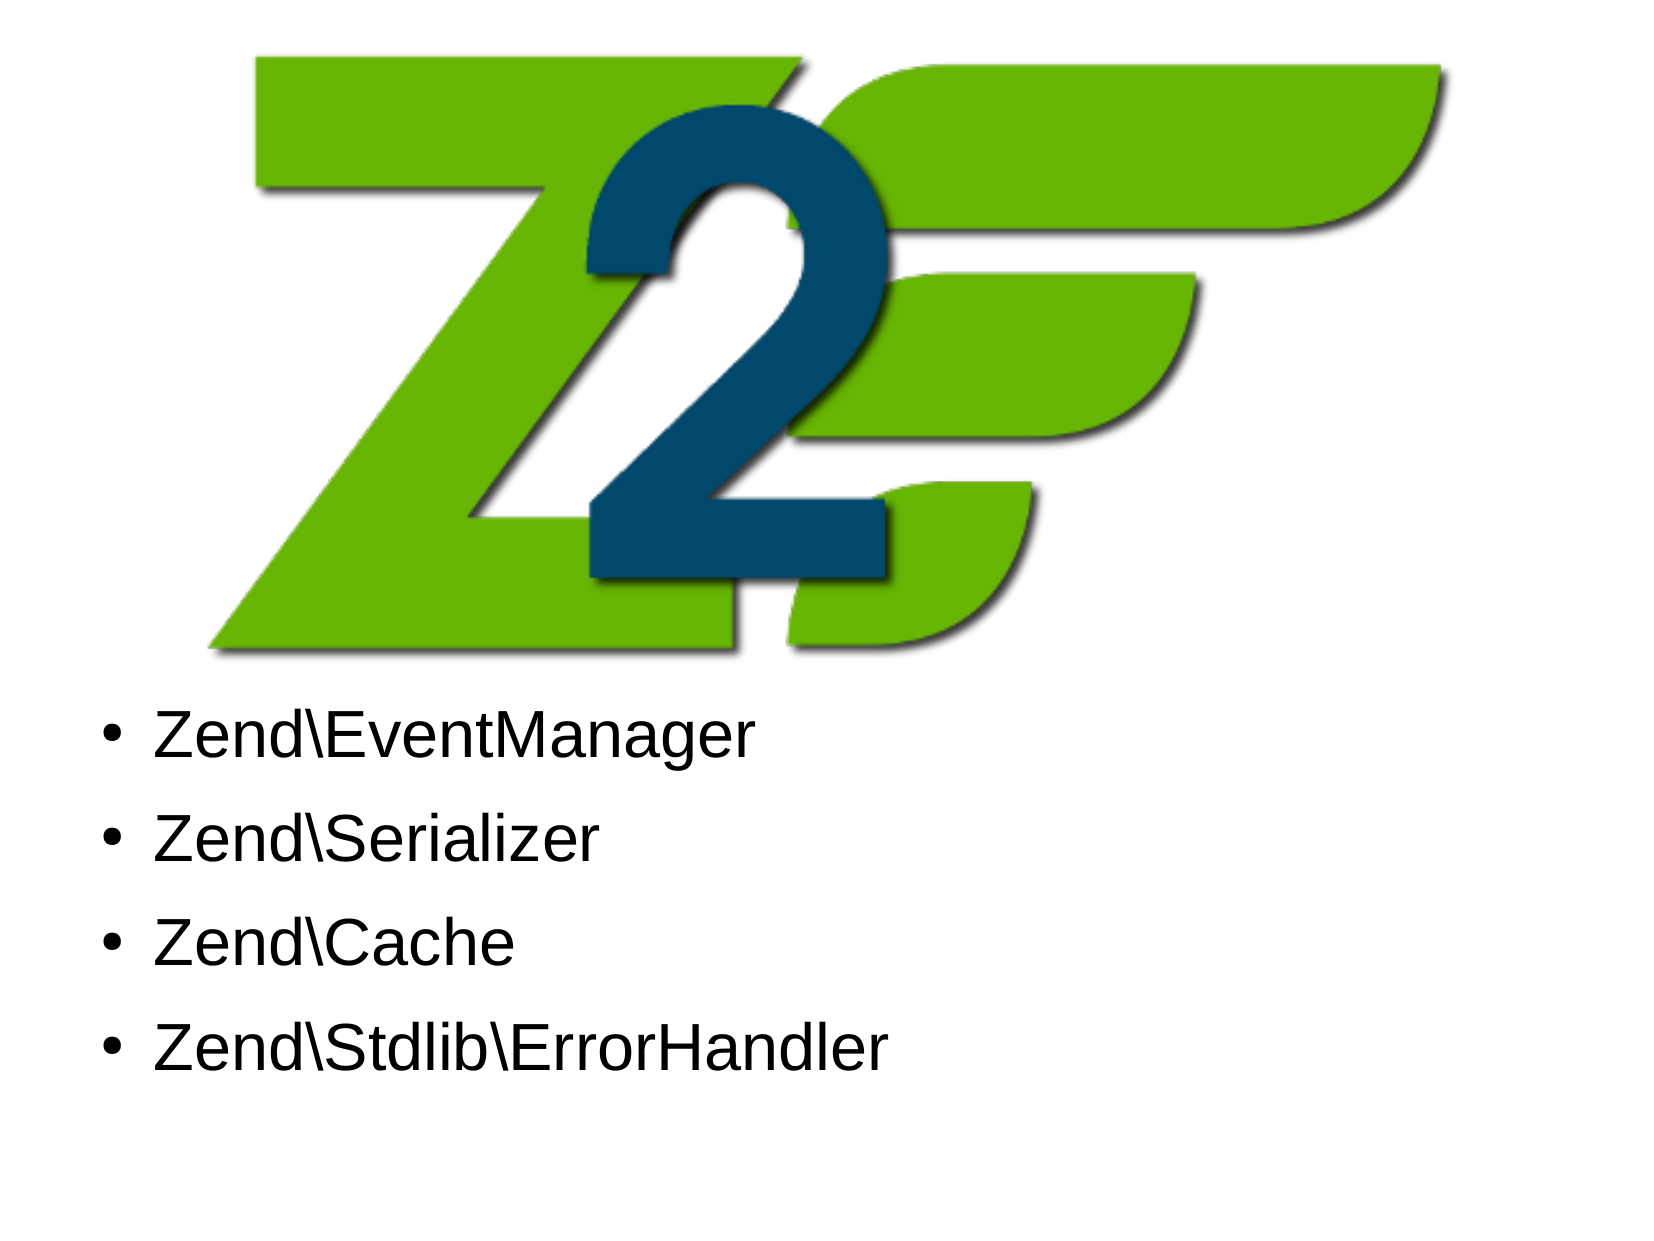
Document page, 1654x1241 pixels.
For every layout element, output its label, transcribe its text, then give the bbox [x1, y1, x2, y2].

list Zend\EventManager Zend\Serializer Zend\Cache Zend\Stdlib\ErrorHandler [82, 696, 1538, 1123]
picture [196, 35, 1459, 667]
